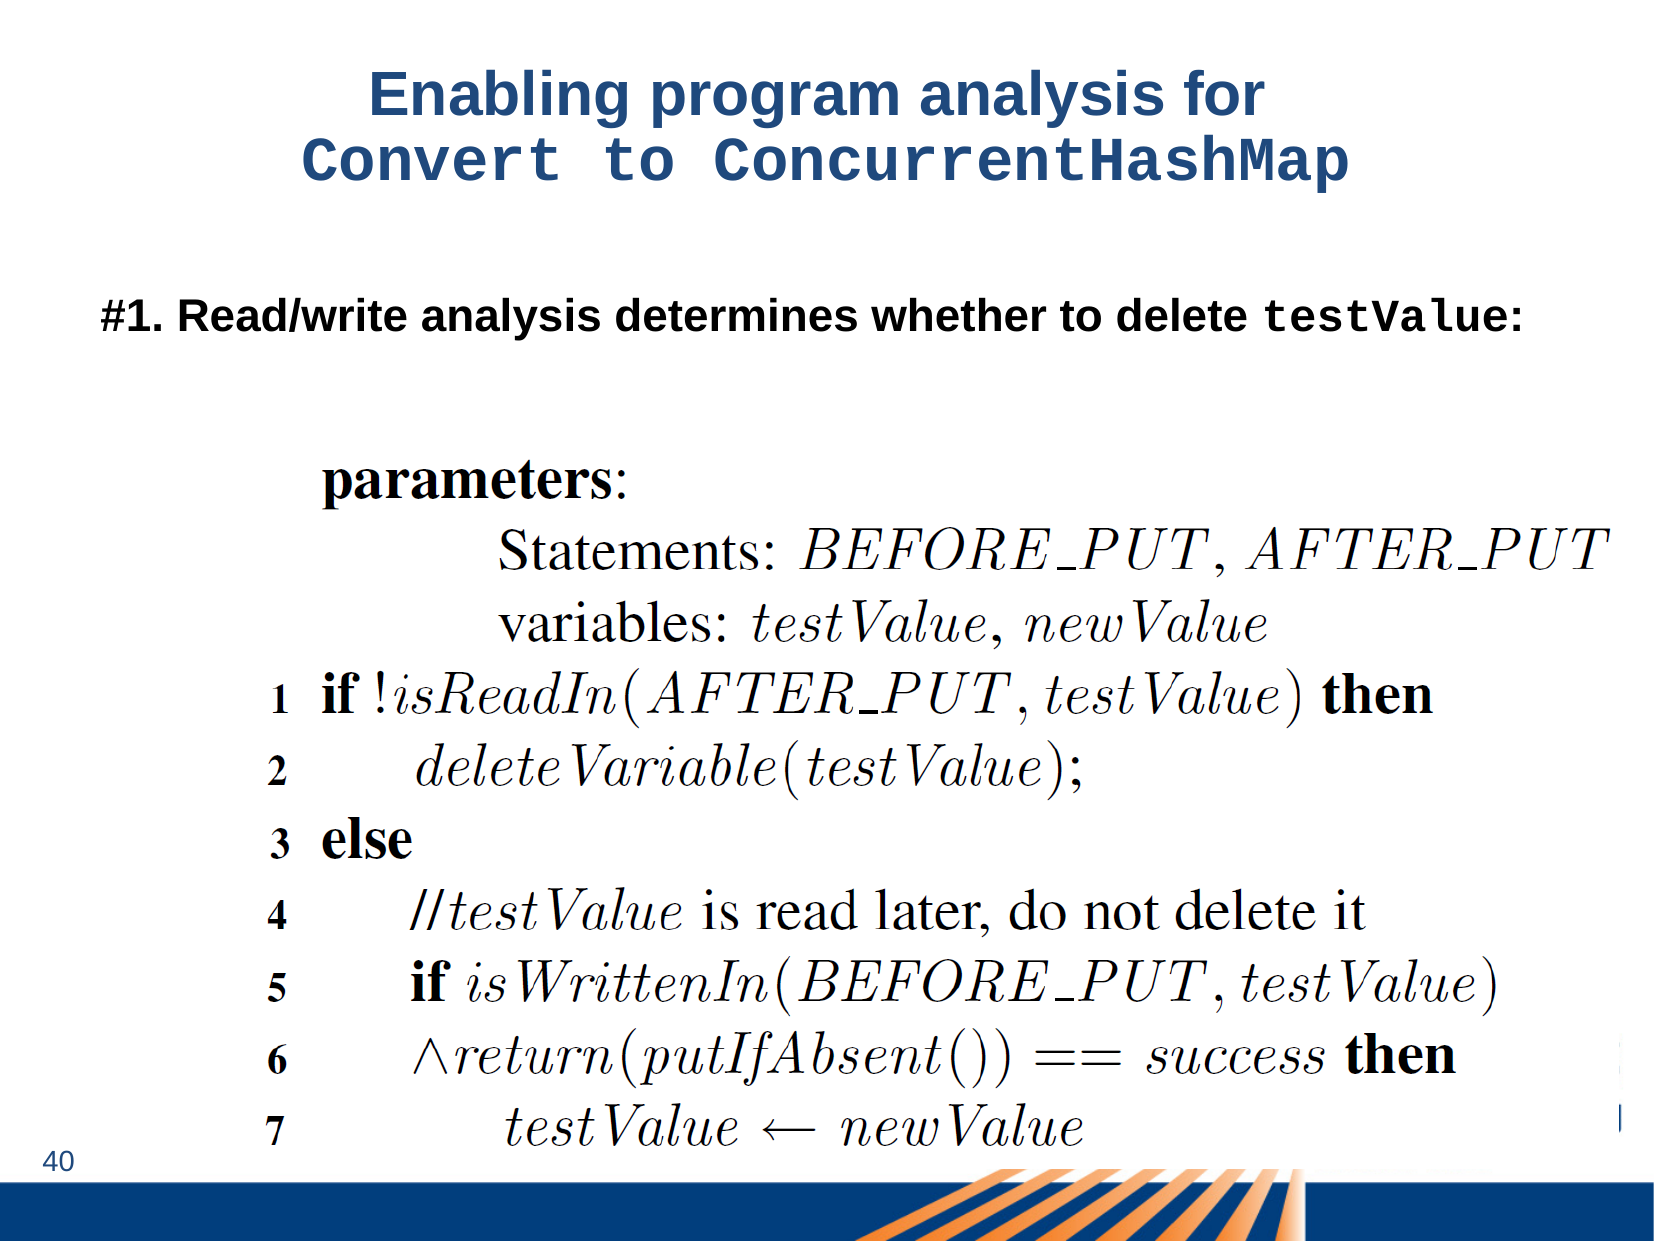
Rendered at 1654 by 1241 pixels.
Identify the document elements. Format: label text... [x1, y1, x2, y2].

list #1. Read/write analysis determines whether to delete testValue: [82, 290, 1571, 1094]
picture [0, 448, 1654, 1241]
title Enabling program analysis for Convert to ConcurrentHashMap [82, 0, 1570, 259]
